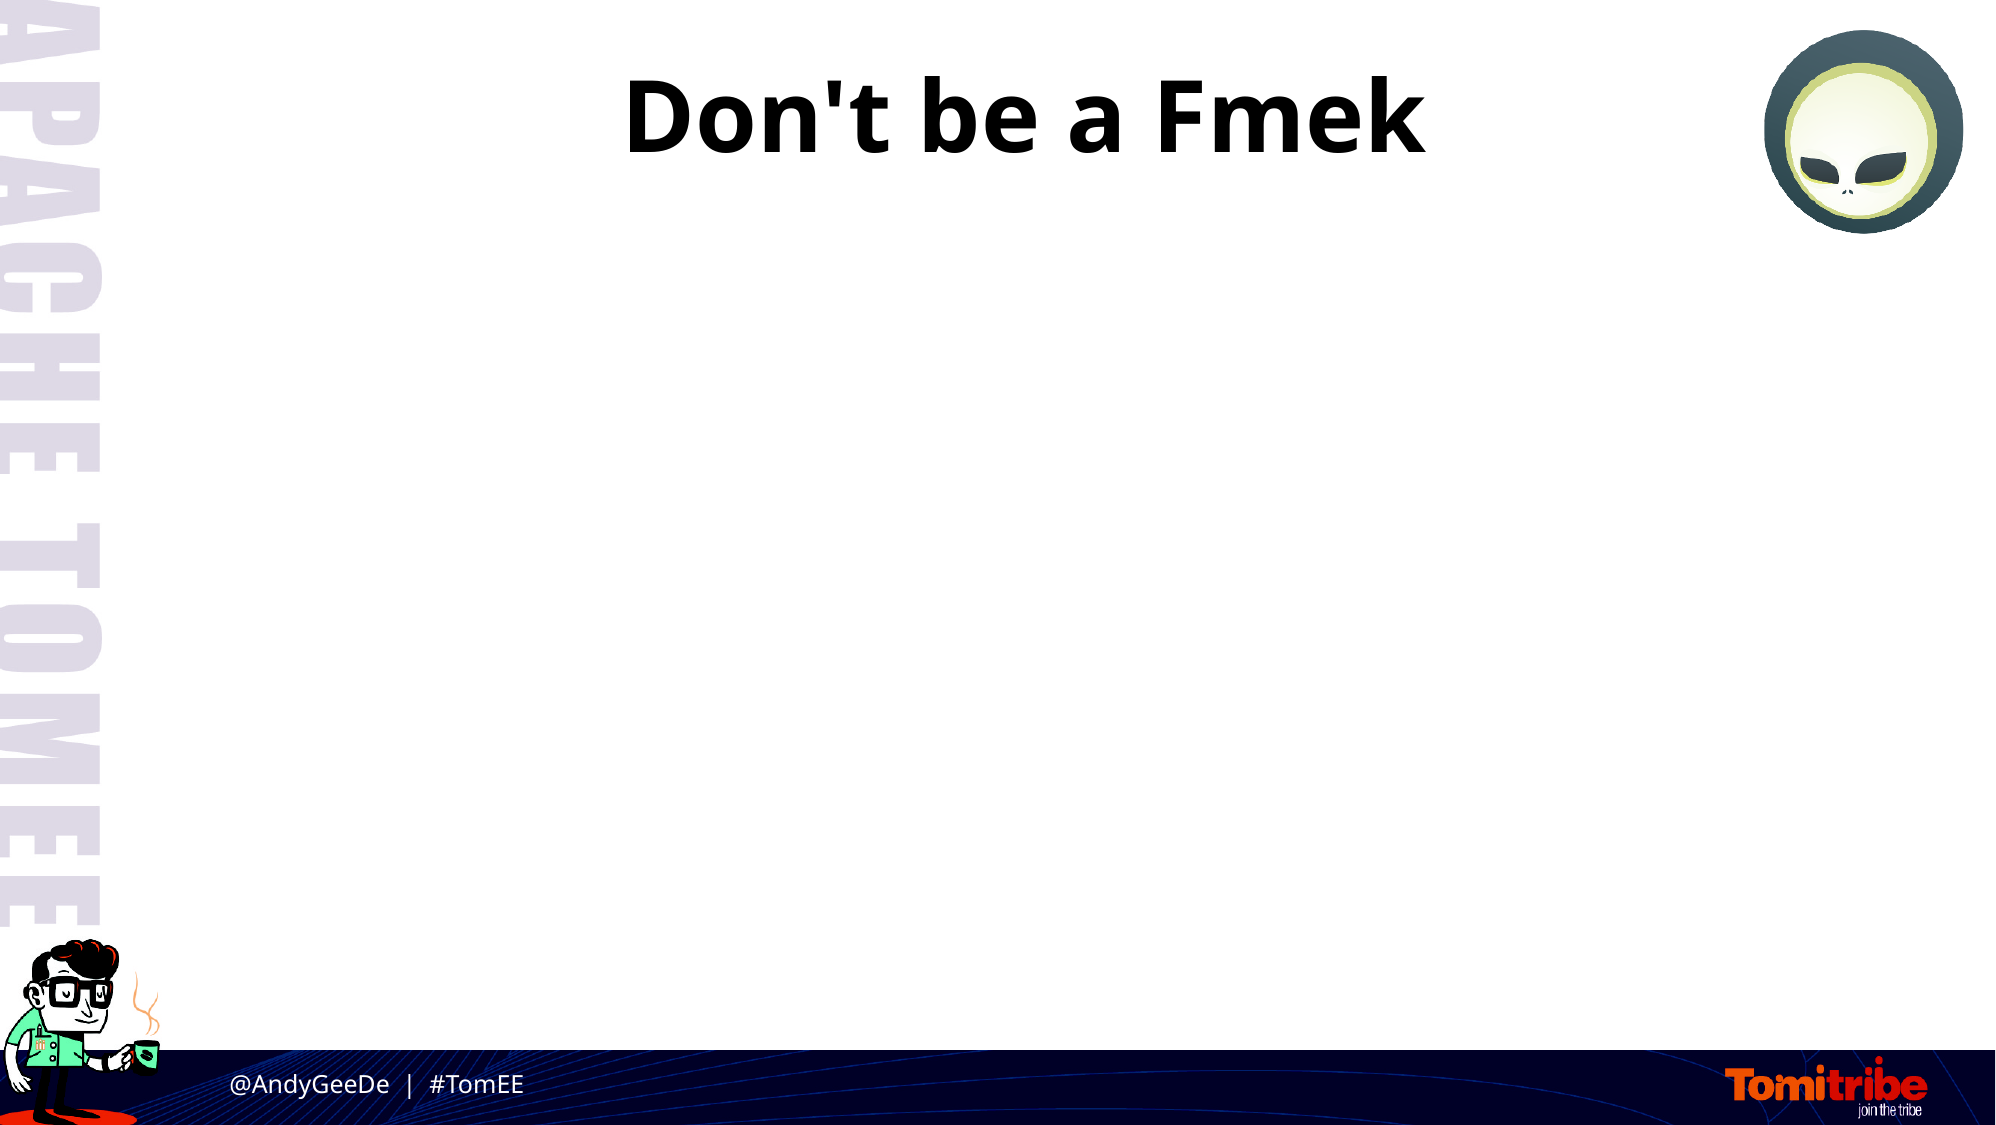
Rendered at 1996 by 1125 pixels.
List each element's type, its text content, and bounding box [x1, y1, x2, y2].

picture [0, 0, 1996, 1125]
title Don't be a Fmek [153, 45, 1742, 189]
text_box @AndyGeeDe | #TomEE [214, 1060, 879, 1106]
